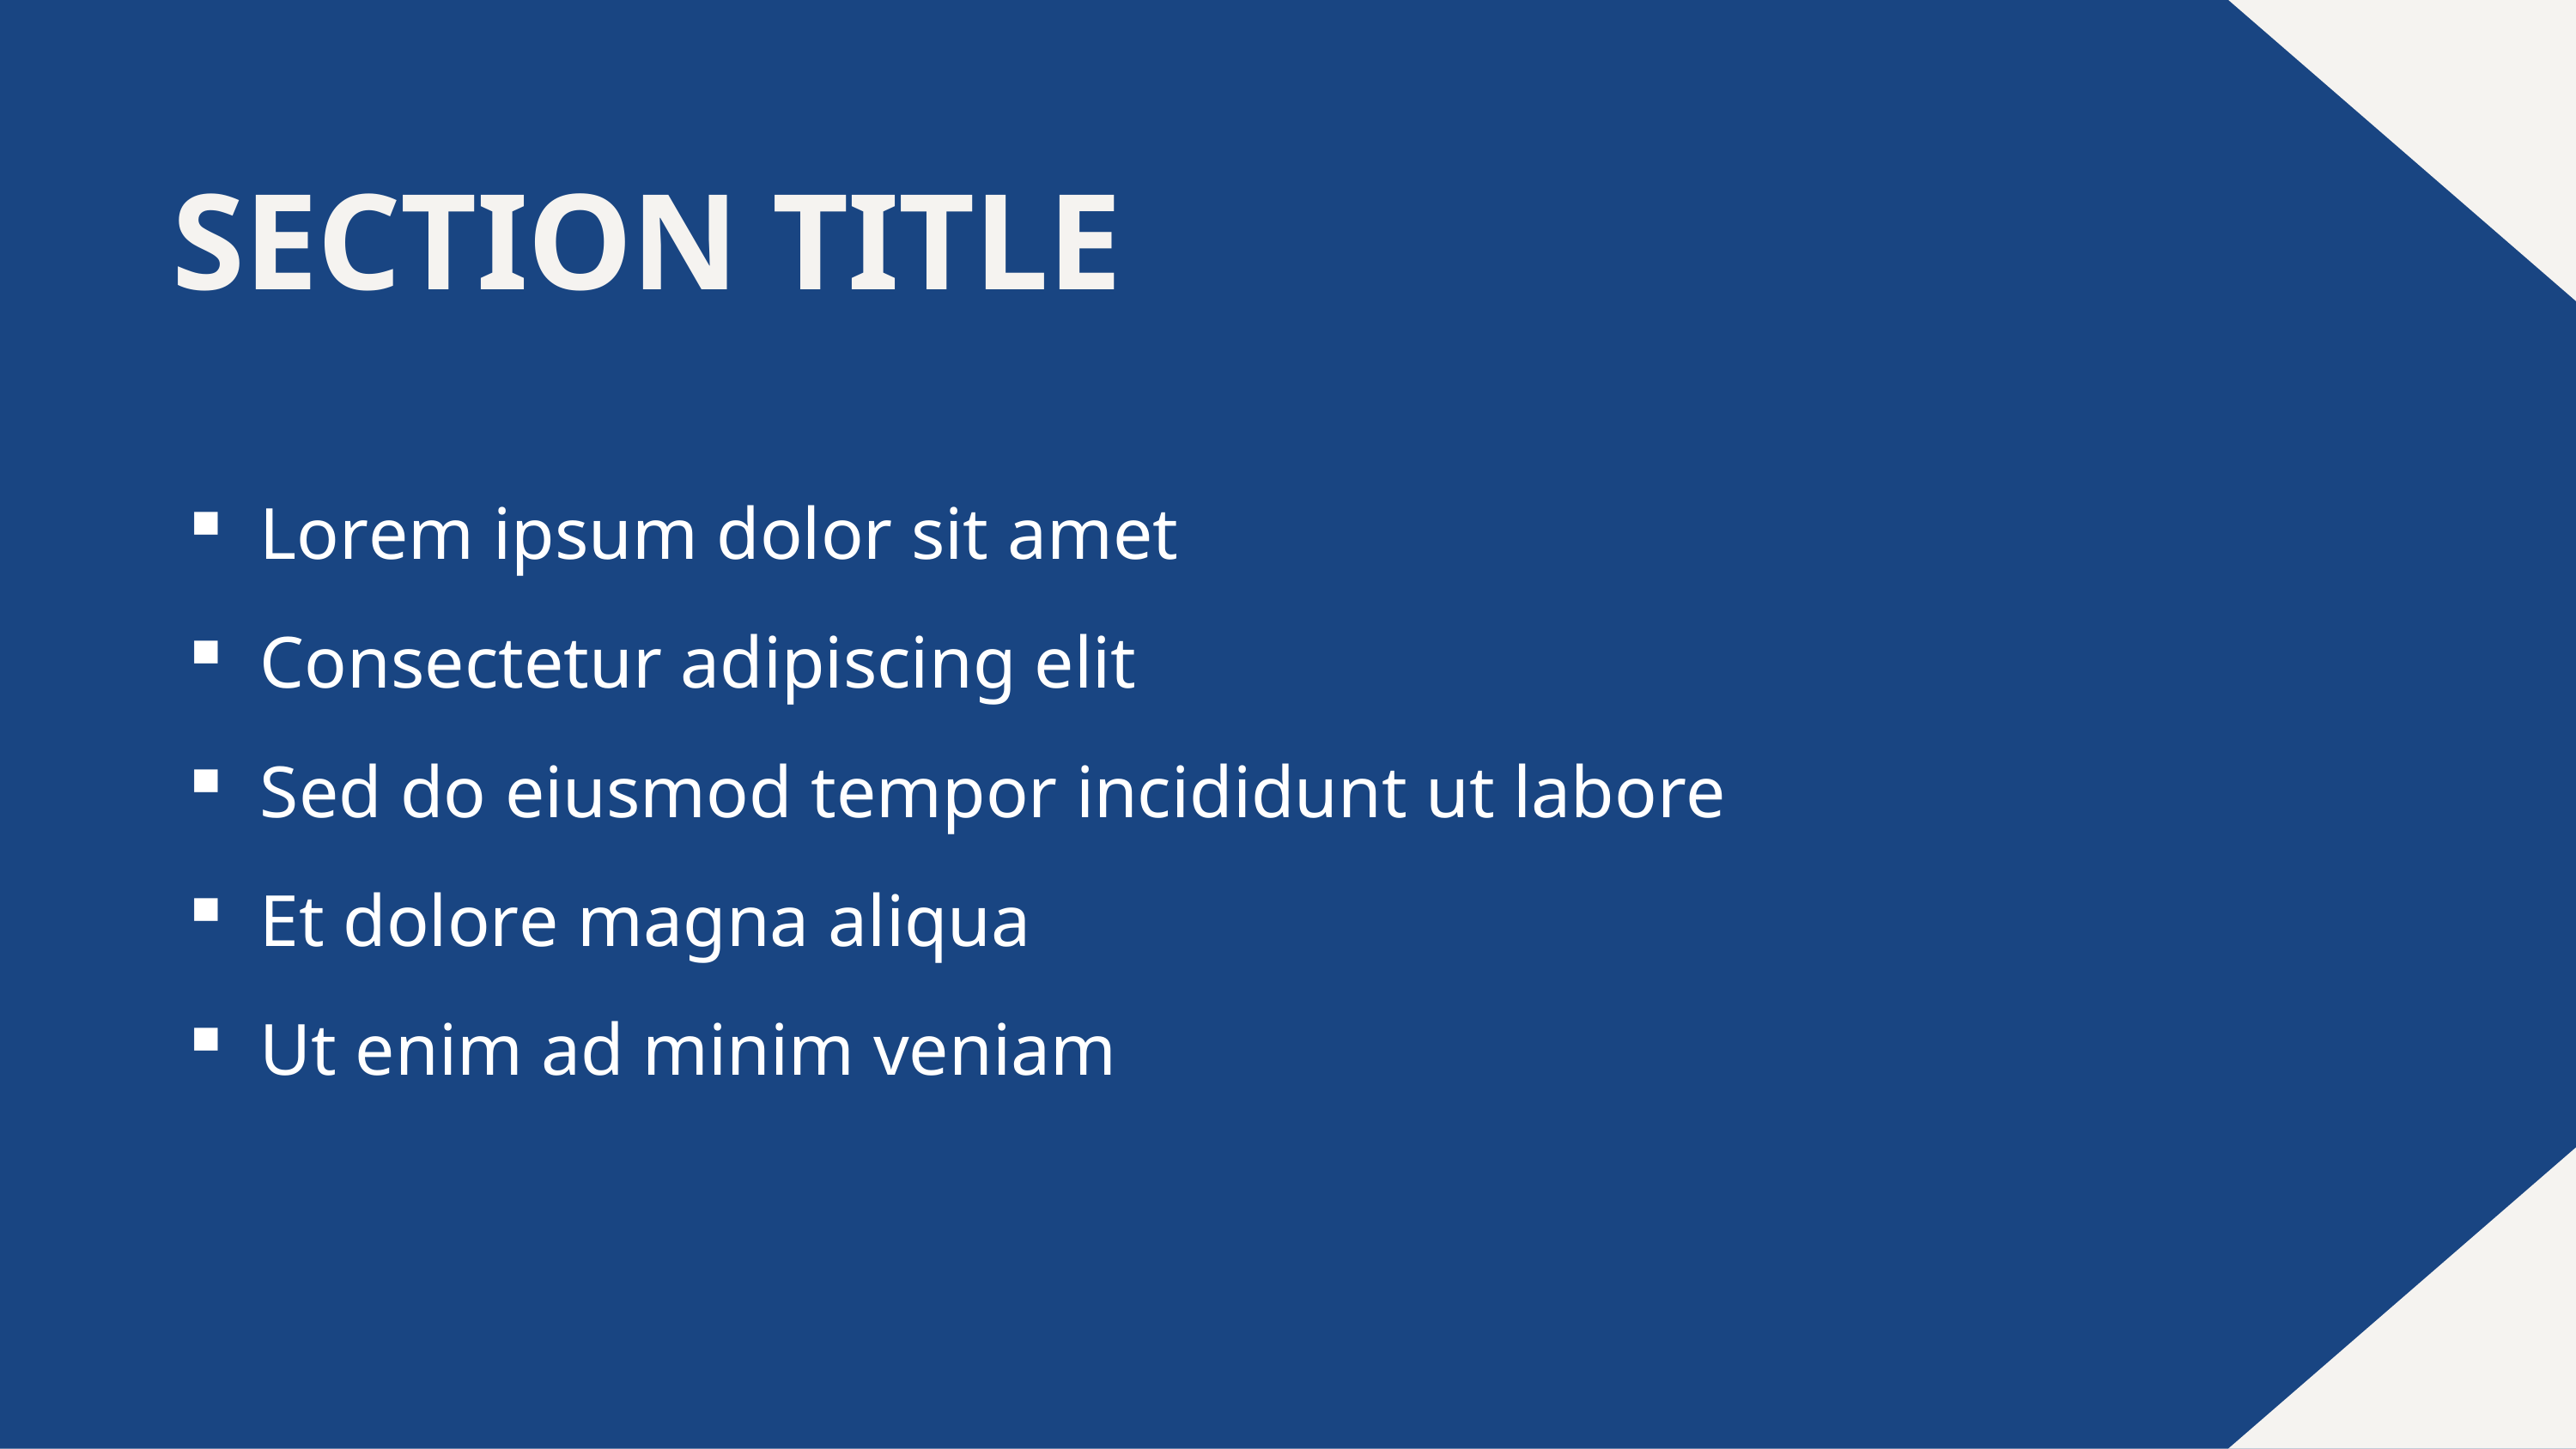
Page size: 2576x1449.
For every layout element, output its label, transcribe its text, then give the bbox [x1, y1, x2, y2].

title SECTION TITLE [172, 155, 1858, 319]
text_box Lorem ipsum dolor sit amet Consectetur adipiscing elit Sed do eiusmod tempor incididunt ut labore Et dolore magna aliqua Ut enim ad minim veniam [176, 444, 2158, 1090]
text_box [0, 0, 2576, 1449]
